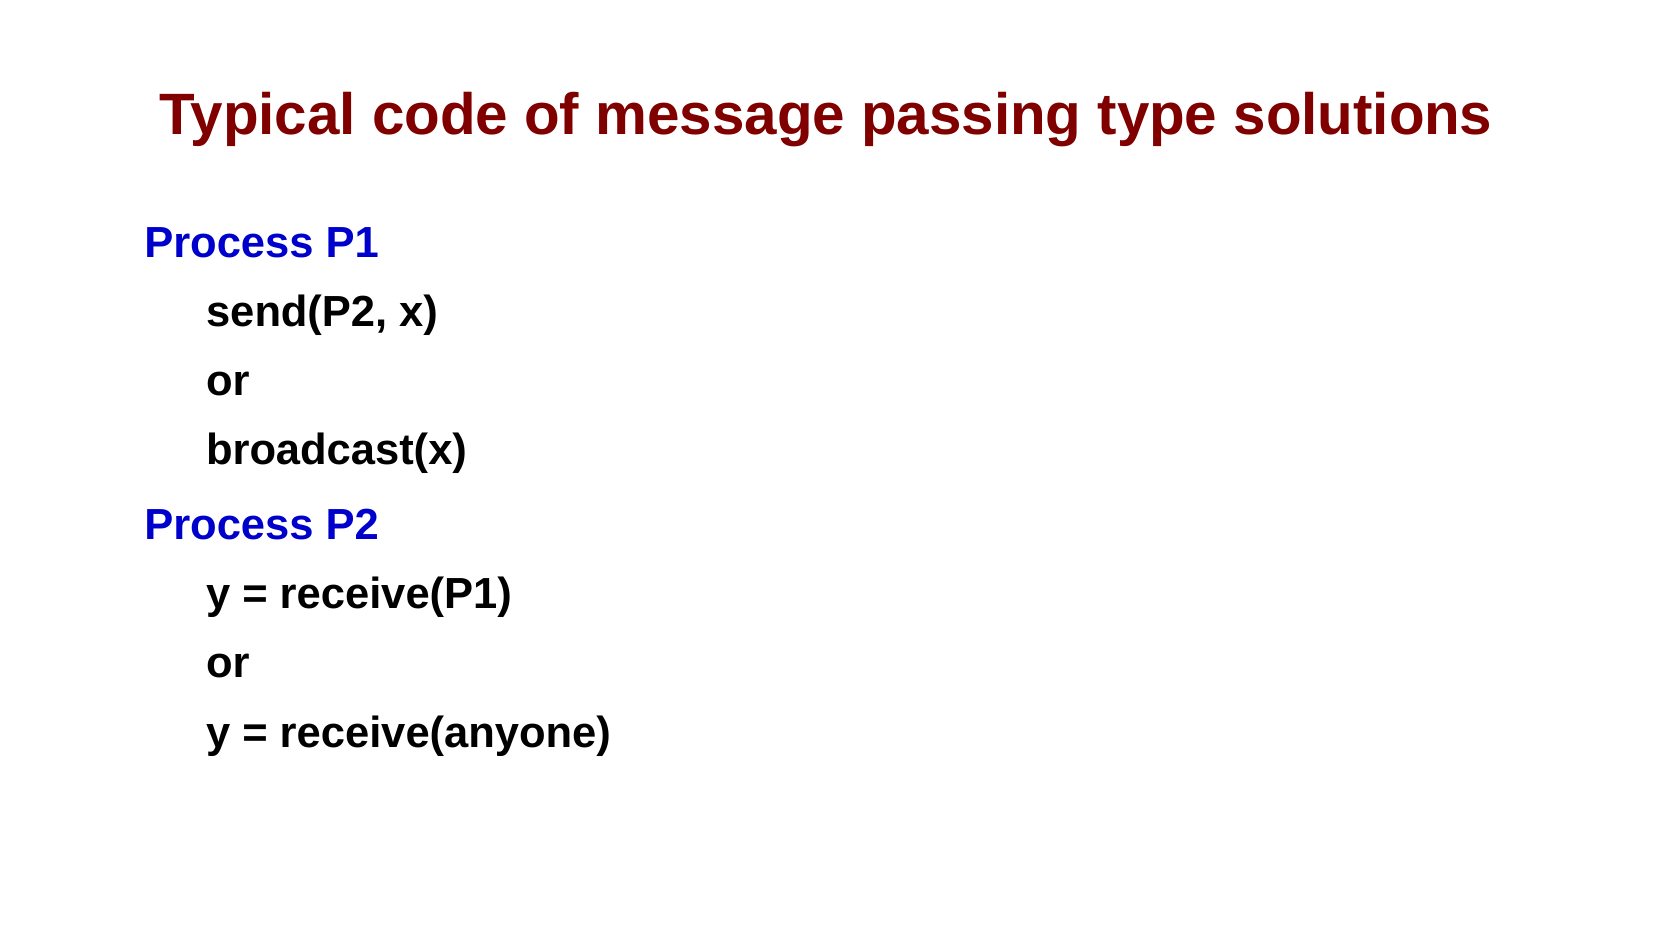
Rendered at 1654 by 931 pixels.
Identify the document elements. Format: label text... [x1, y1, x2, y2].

list Process P1 send(P2, x) or broadcast(x) Process P2 y = receive(P1) or y = receive(anyone) [82, 217, 1571, 757]
title Typical code of message passing type solutions [82, 36, 1571, 193]
